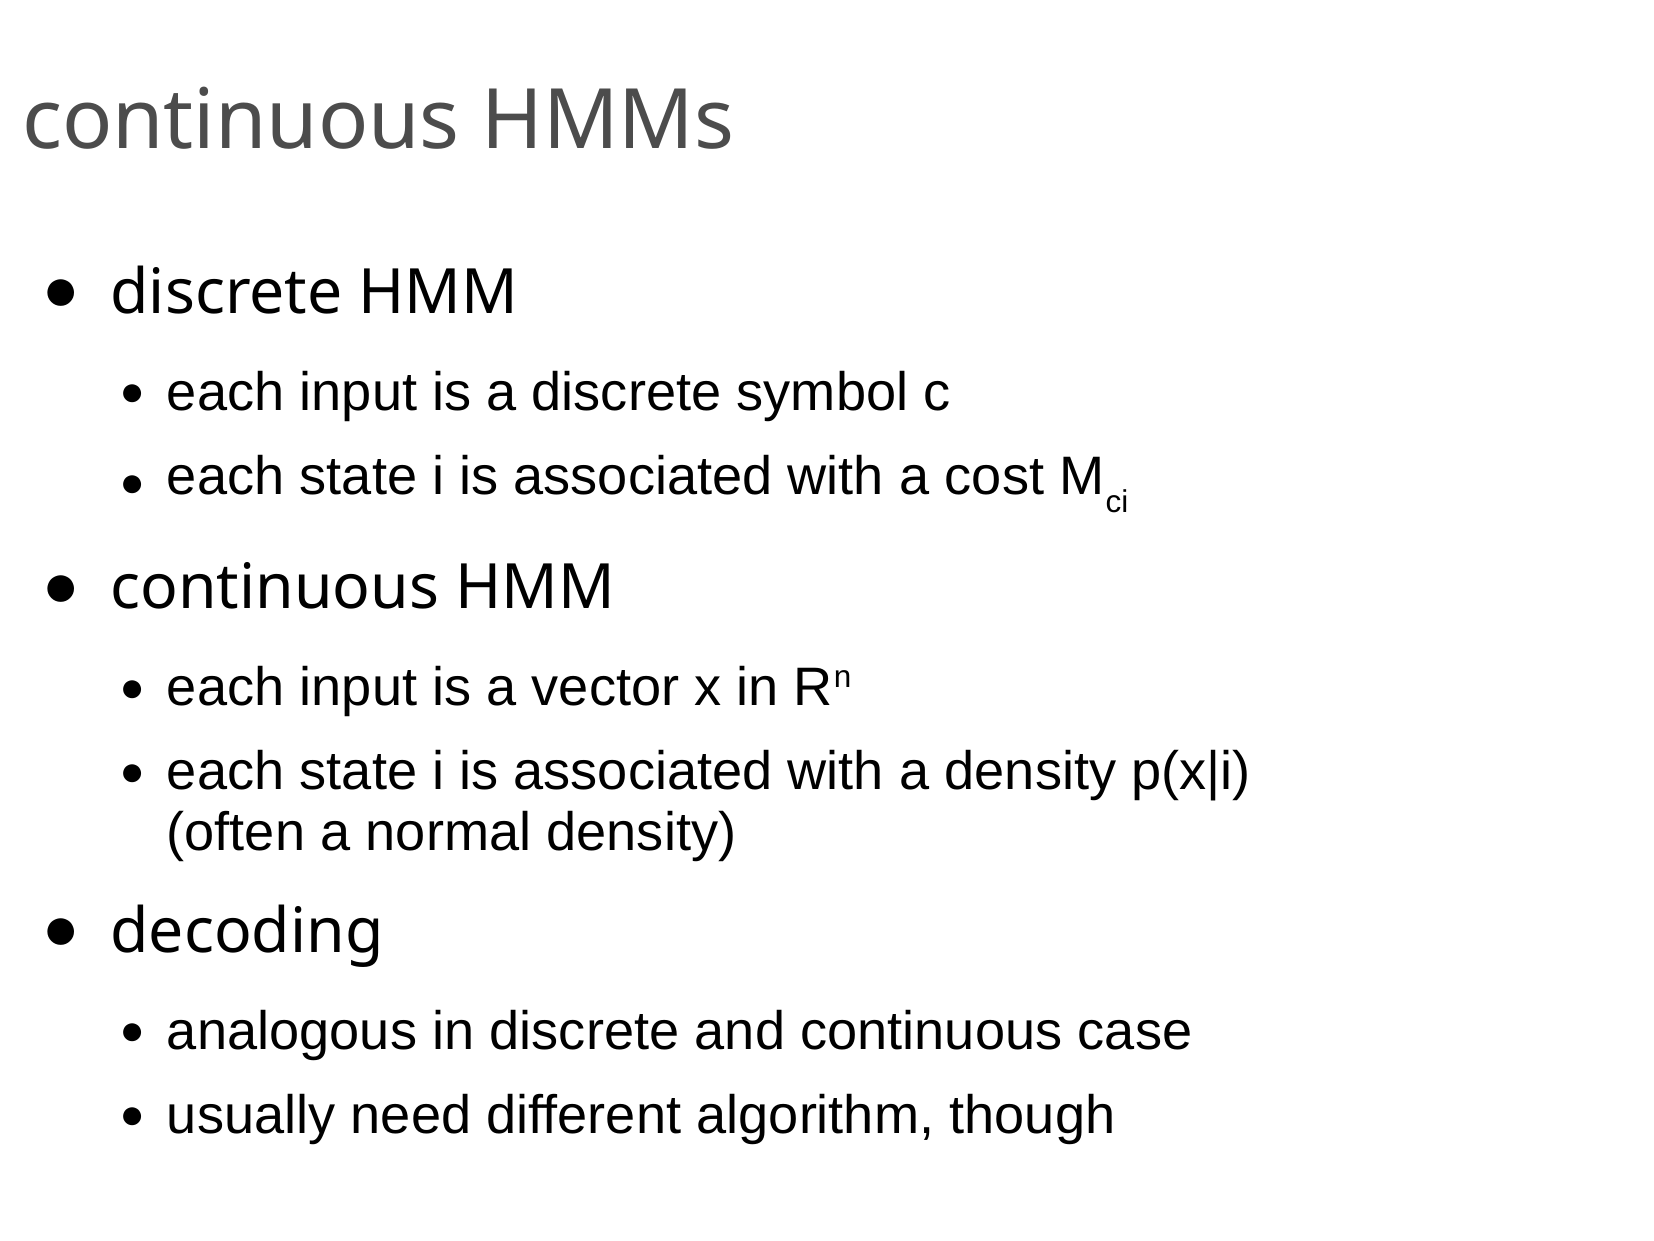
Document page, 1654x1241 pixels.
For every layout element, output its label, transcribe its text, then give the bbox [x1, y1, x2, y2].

list discrete HMM each input is a discrete symbol c each state i is associated with a cost Mci continuous HMM each input is a vector x in Rn each state i is associated with a density p(x|i) (often a normal density) decoding analogous in discrete and continuous case usually need different algorithm, though [25, 233, 1654, 1158]
title continuous HMMs [22, 26, 1654, 205]
